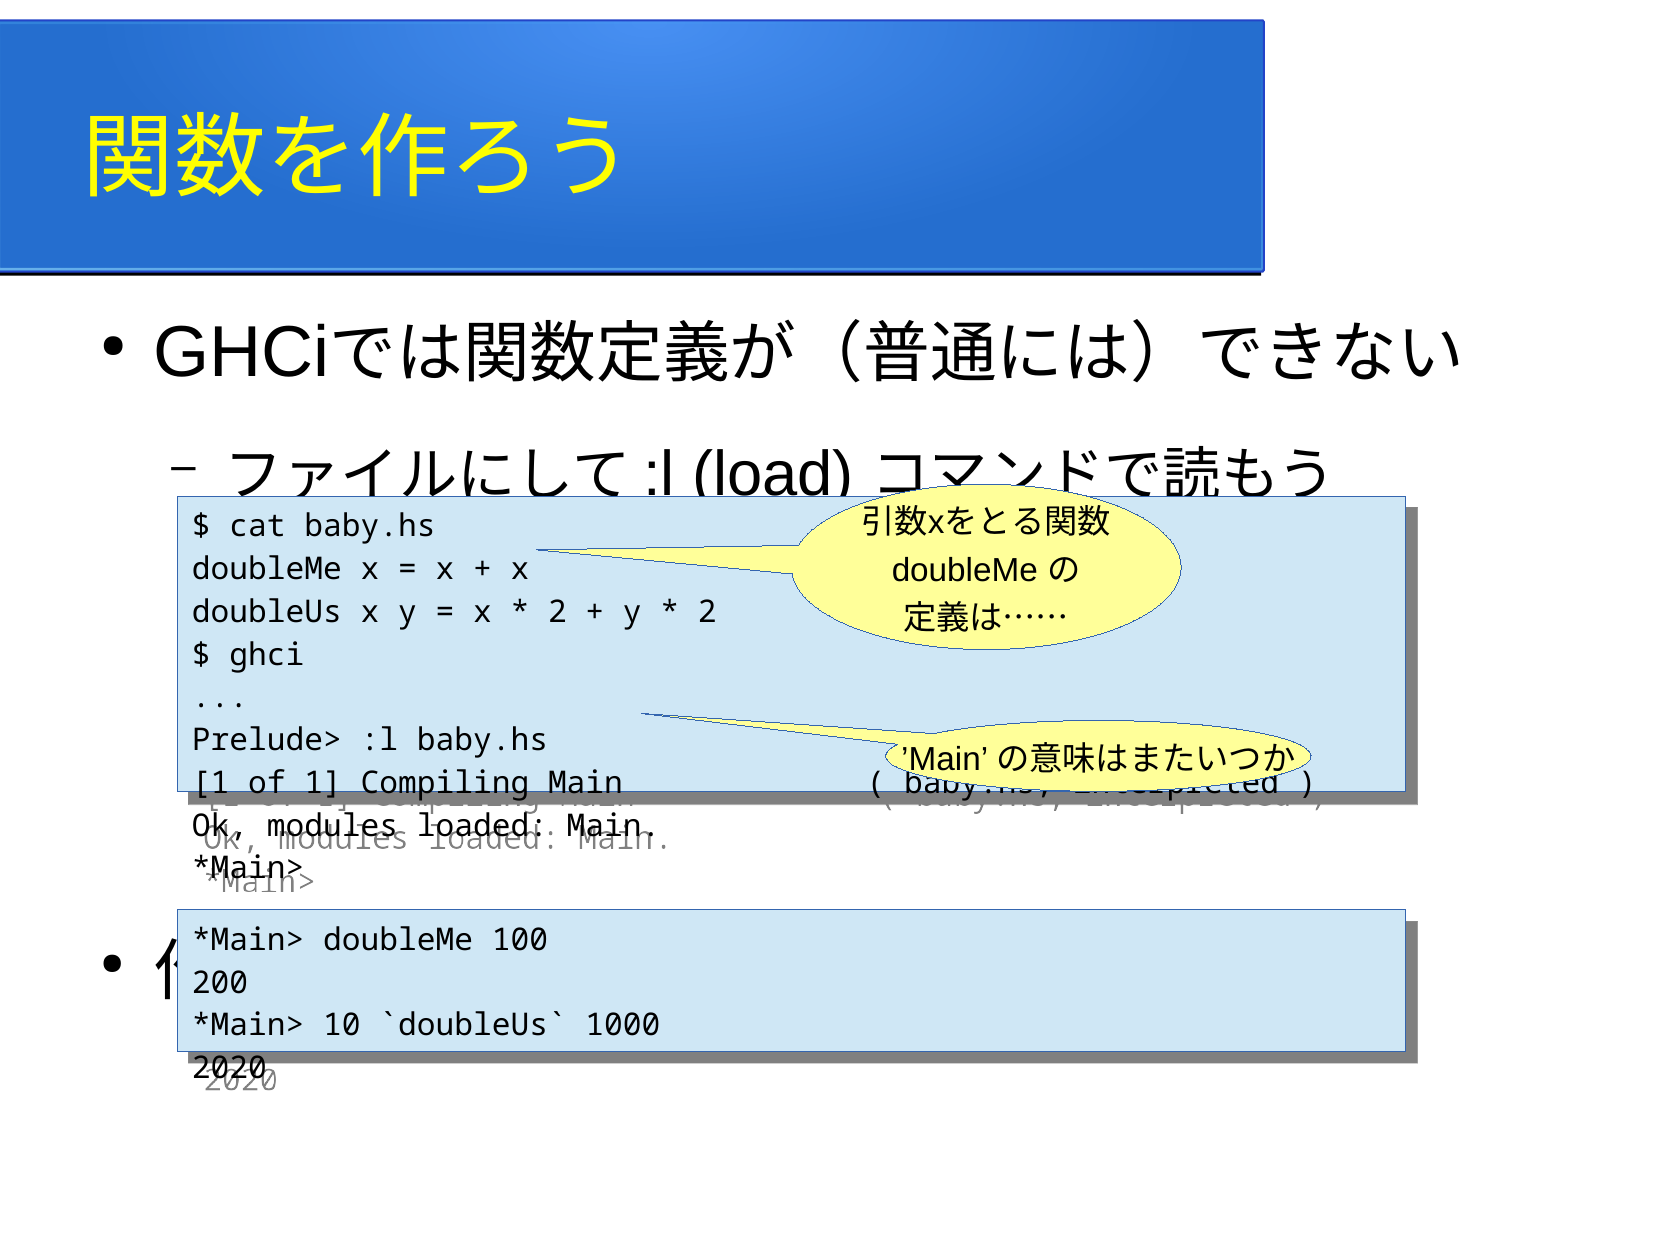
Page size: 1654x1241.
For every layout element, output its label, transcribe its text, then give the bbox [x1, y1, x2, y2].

text_box *Main> doubleMe 100 200 *Main> 10 `doubleUs` 1000 2020 [177, 909, 1406, 1052]
text_box 引数xをとる関数 doubleMe の 定義は…… [536, 484, 1182, 650]
text_box ’Main’ の意味はまたいつか [641, 713, 1312, 792]
title 関数を作ろう [82, 47, 1235, 252]
list GHCiでは関数定義が（普通には）できない ファイルにして :l (load) コマンドで読もう 作ってしまえば呼ぶのは普通の関数と同じ [82, 299, 1571, 1111]
text_box $ cat baby.hs doubleMe x = x + x doubleUs x y = x * 2 + y * 2 $ ghci ... Prelude> :l baby.hs [1 of 1] Compiling Main ( baby.hs, interpreted ) Ok, modules loaded: Main. *Main> [177, 496, 1406, 792]
